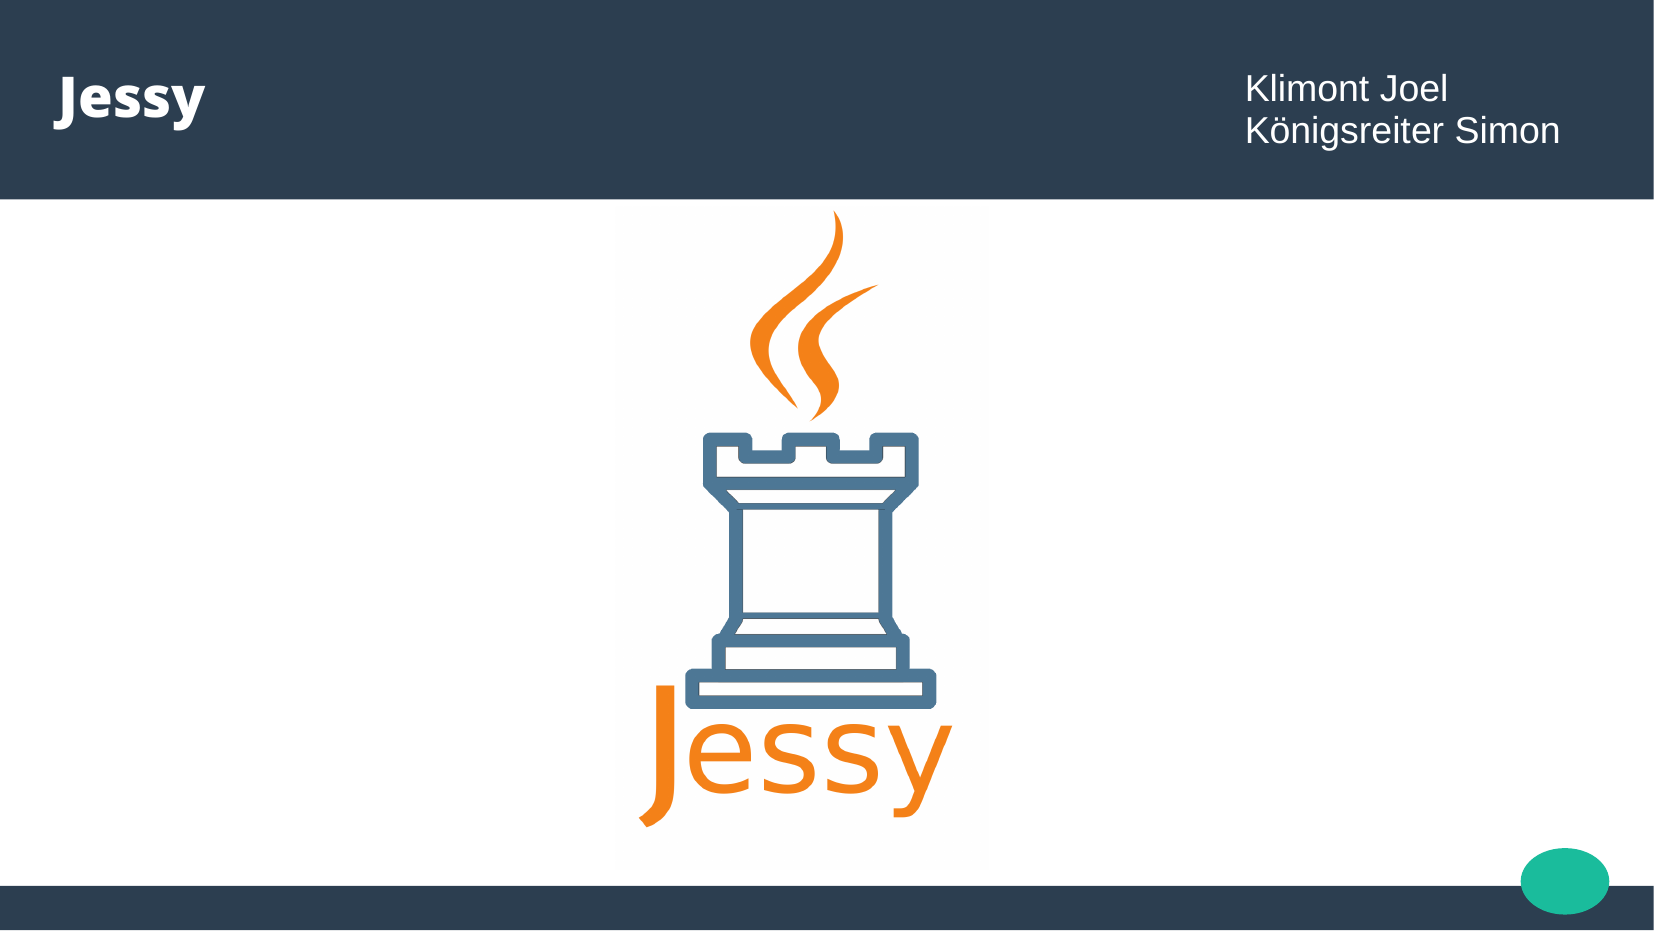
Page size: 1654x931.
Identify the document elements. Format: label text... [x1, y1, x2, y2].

text_box Klimont Joel Königsreiter Simon [1230, 60, 1576, 159]
picture [615, 206, 989, 871]
title Jessy [59, 37, 1595, 155]
